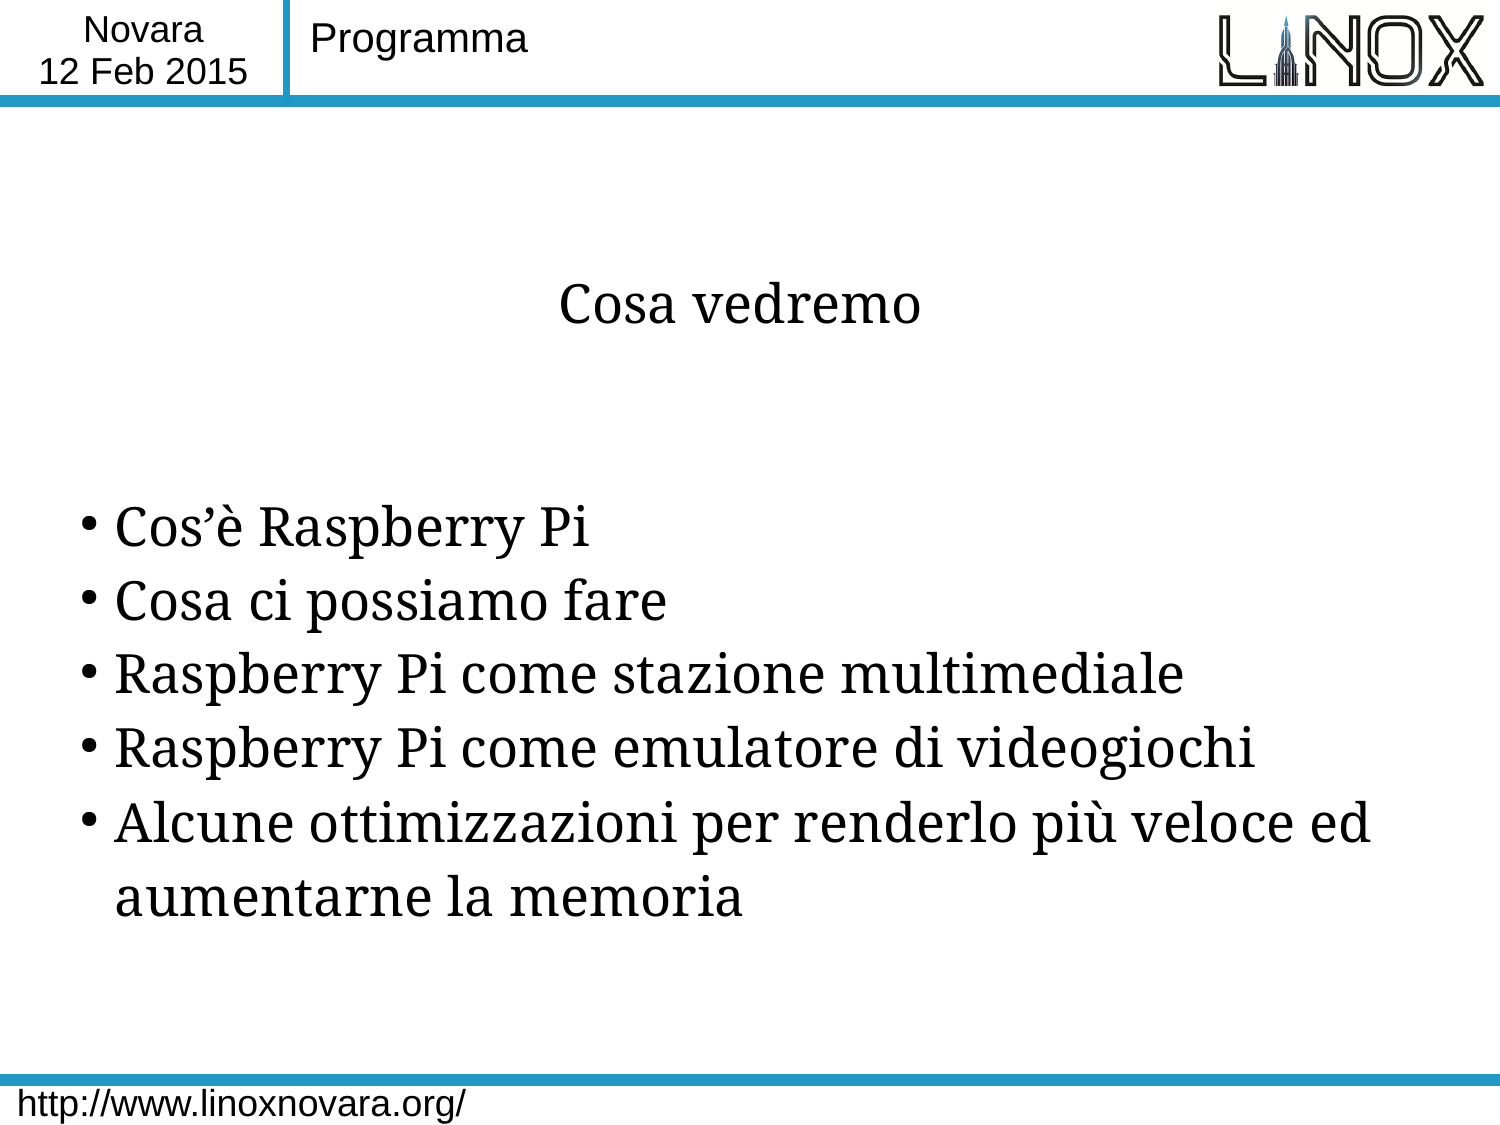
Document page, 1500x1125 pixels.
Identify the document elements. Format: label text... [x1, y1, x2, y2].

text_box Cosa vedremo Cos’è Raspberry Pi Cosa ci possiamo fare Raspberry Pi come stazione multimediale Raspberry Pi come emulatore di videogiochi Alcune ottimizzazioni per renderlo più veloce ed aumentarne la memoria [64, 258, 1418, 993]
picture [0, 0, 1500, 107]
list Programma [295, 7, 1321, 83]
picture [0, 1074, 1500, 1086]
